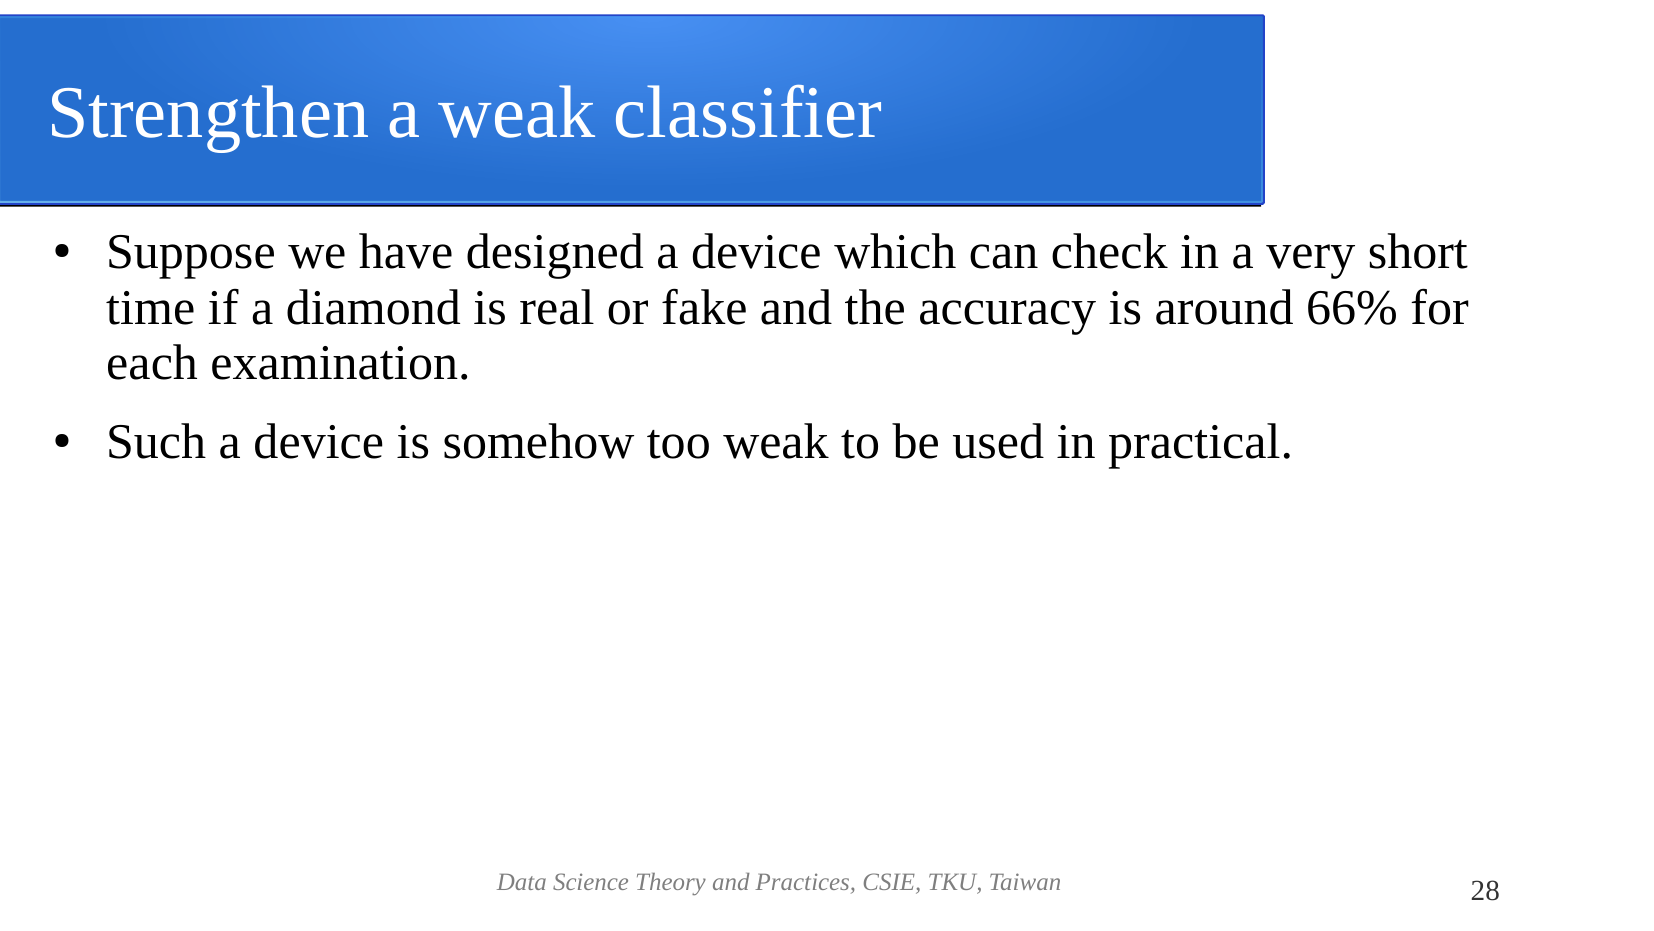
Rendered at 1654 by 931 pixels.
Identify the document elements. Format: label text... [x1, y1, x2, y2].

title Strengthen a weak classifier [47, 35, 1199, 189]
list Suppose we have designed a device which can check in a very short time if a diamond is real or fake and the accuracy is around 66% for each examination. Such a device is somehow too weak to be used in practical. [35, 224, 1524, 764]
